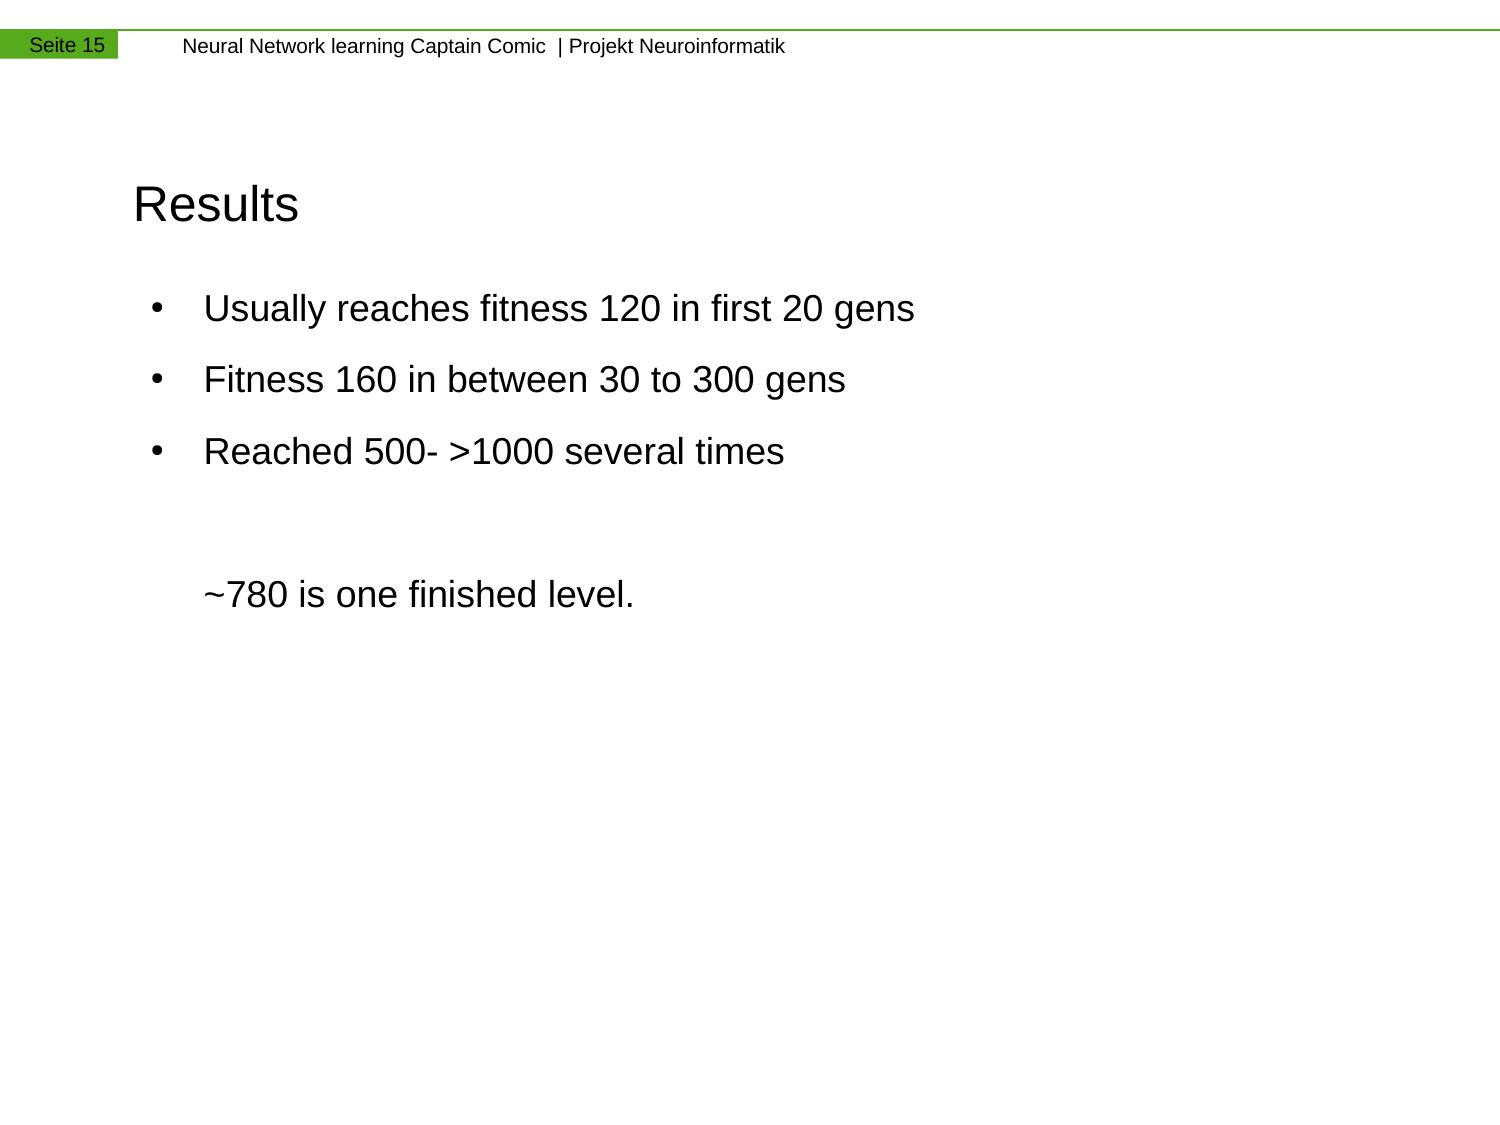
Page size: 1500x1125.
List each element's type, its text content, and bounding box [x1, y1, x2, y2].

title Results [132, 149, 1413, 258]
list Usually reaches fitness 120 in first 20 gens Fitness 160 in between 30 to 300 gens Reached 500- >1000 several times ~780 is one finished level. [132, 287, 1371, 888]
